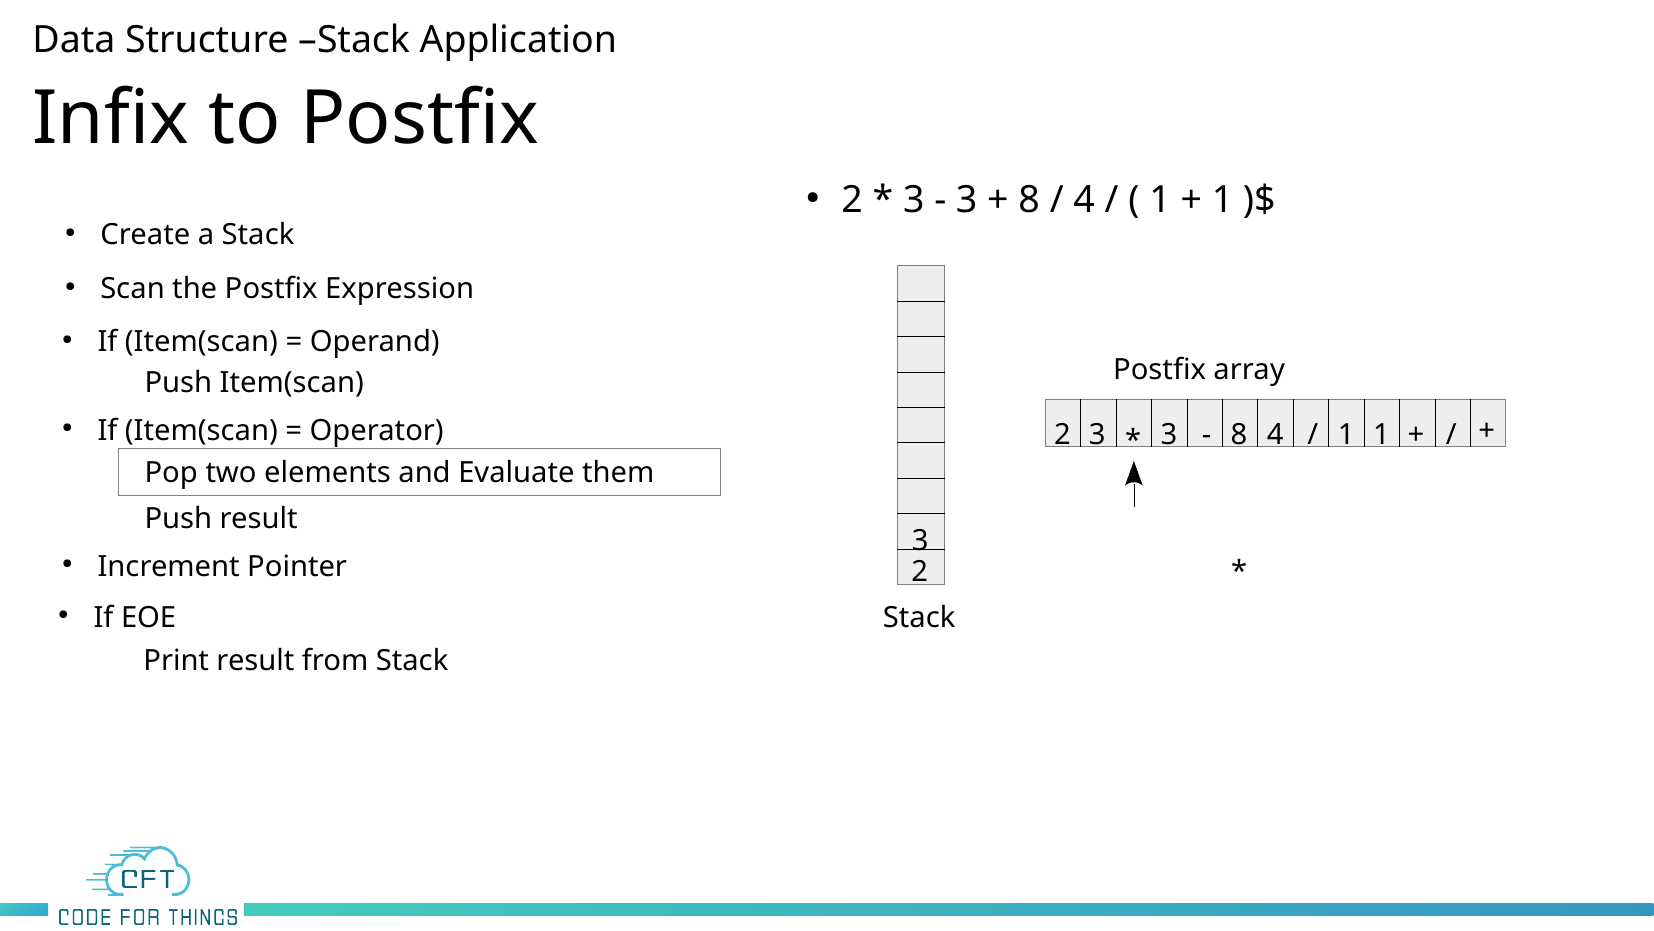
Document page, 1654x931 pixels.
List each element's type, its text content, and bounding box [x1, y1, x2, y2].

text_box 1 [1372, 405, 1407, 455]
text_box - [1187, 405, 1236, 455]
text_box Postfix array [1098, 340, 1312, 390]
text_box / [1431, 405, 1471, 455]
text_box If (Item(scan) = Operand) [47, 312, 491, 373]
text_box [1188, 399, 1222, 405]
text_box + [1463, 401, 1518, 451]
text_box [897, 302, 945, 336]
text_box / [1292, 405, 1341, 455]
text_box [897, 265, 945, 301]
text_box 4 [1252, 405, 1292, 455]
text_box 2 [1039, 405, 1074, 455]
text_box Create a Stack [50, 206, 355, 266]
title Data Structure –Stack Application Infix to Postfix [32, 12, 1536, 166]
text_box 3 [1074, 405, 1123, 455]
text_box Push result [94, 490, 426, 550]
text_box + [1407, 405, 1431, 455]
text_box Pop two elements and Evaluate them [94, 443, 709, 502]
text_box 2 [896, 543, 945, 593]
text_box If EOE [43, 588, 375, 638]
text_box [1258, 399, 1293, 405]
text_box 1 [1341, 405, 1372, 455]
text_box [1081, 399, 1116, 405]
text_box 3 [1145, 405, 1187, 455]
picture [59, 846, 237, 925]
text_box Stack [868, 588, 979, 638]
text_box * [1216, 543, 1261, 593]
text_box [1152, 399, 1187, 405]
text_box If (Item(scan) = Operator) [47, 401, 496, 461]
text_box [897, 443, 945, 478]
text_box Print result from Stack [93, 631, 615, 691]
text_box * [1110, 411, 1159, 461]
text_box [897, 373, 945, 407]
text_box 2 * 3 - 3 + 8 / 4 / ( 1 + 1 )$ [791, 165, 1377, 225]
text_box [897, 337, 945, 372]
text_box Scan the Postfix Expression [50, 259, 537, 319]
text_box Increment Pointer [47, 537, 621, 597]
text_box [1365, 399, 1399, 405]
text_box [1294, 399, 1328, 405]
text_box [1117, 399, 1151, 411]
text_box [709, 448, 721, 496]
text_box [1045, 399, 1080, 405]
text_box [1223, 399, 1257, 405]
text_box [1436, 399, 1470, 405]
text_box [1400, 399, 1435, 405]
text_box [897, 479, 945, 512]
text_box [1329, 399, 1364, 405]
text_box [897, 408, 945, 442]
text_box 8 [1236, 405, 1252, 455]
text_box 3 [897, 512, 946, 562]
text_box Push Item(scan) [94, 373, 426, 401]
